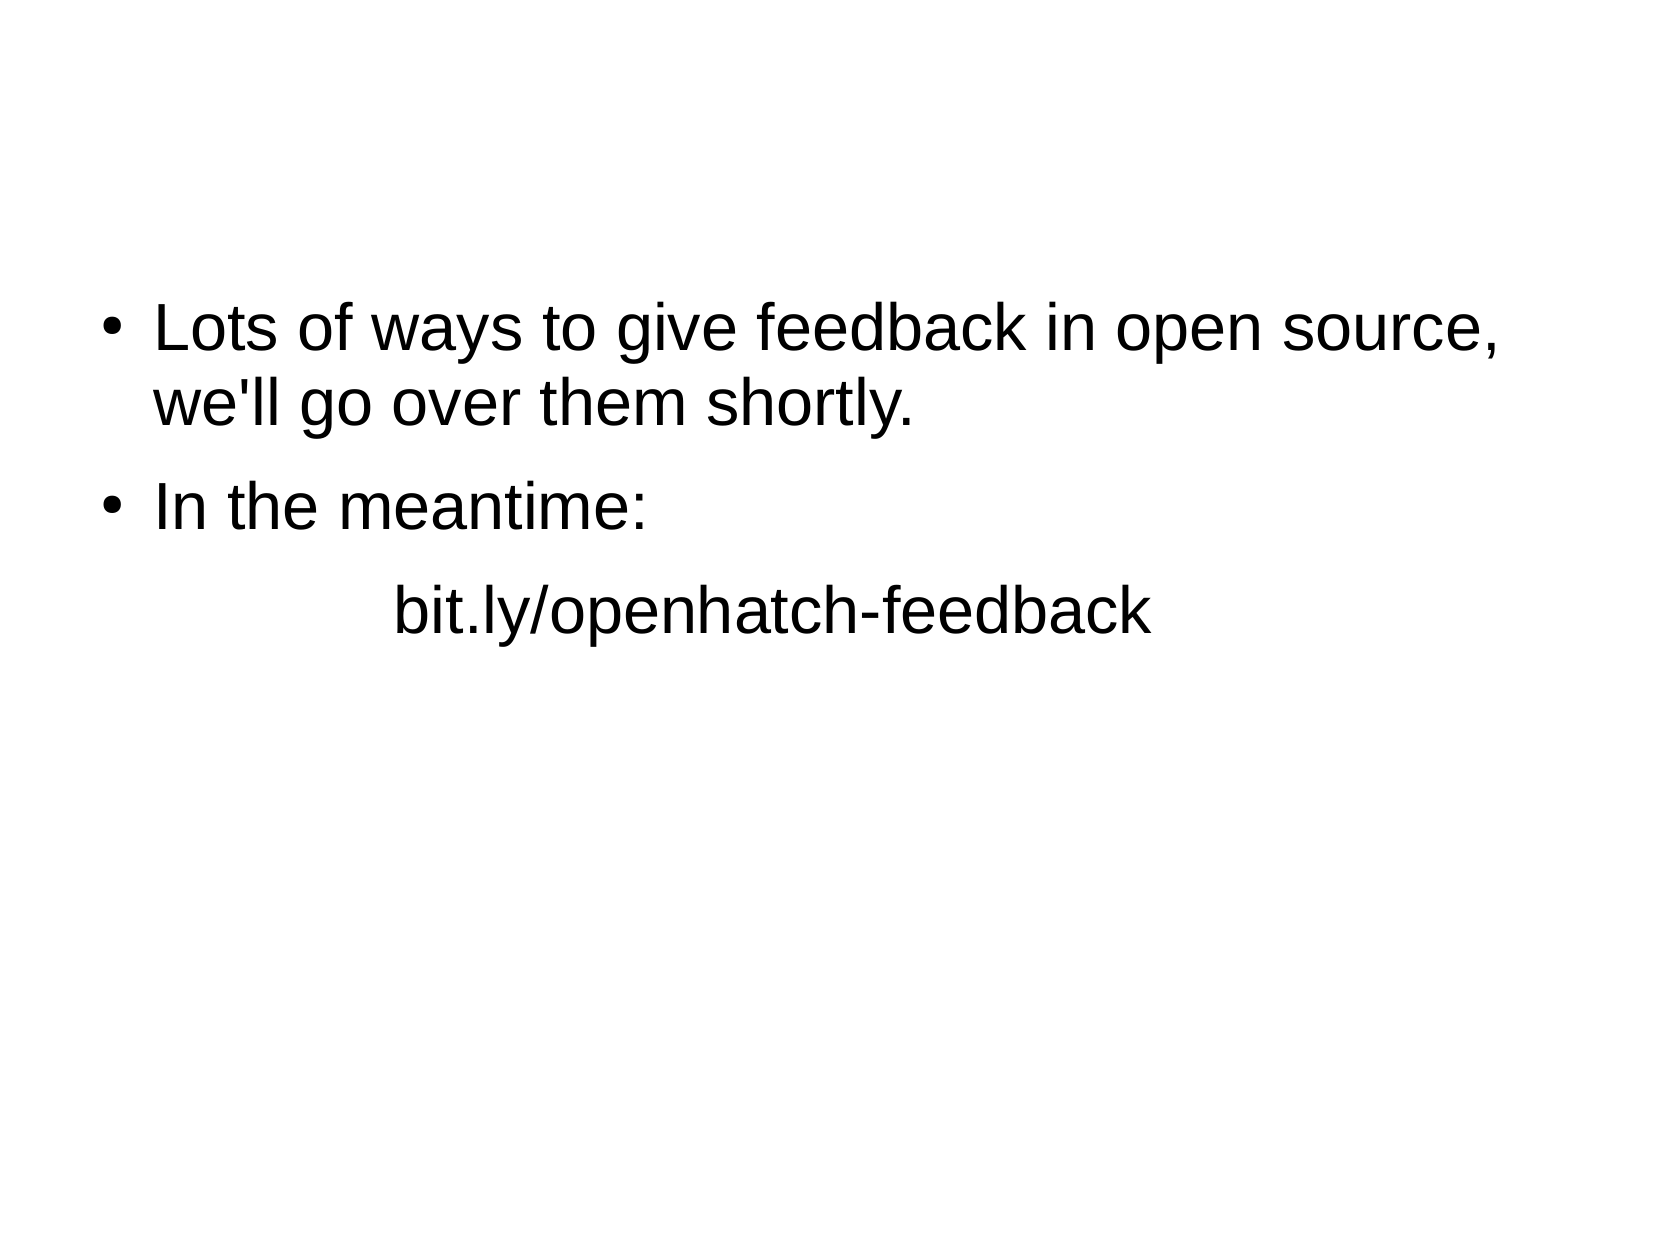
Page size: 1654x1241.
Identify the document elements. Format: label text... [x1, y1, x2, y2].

list Lots of ways to give feedback in open source, we'll go over them shortly. In the meantime: bit.ly/openhatch-feedback [82, 290, 1571, 1010]
